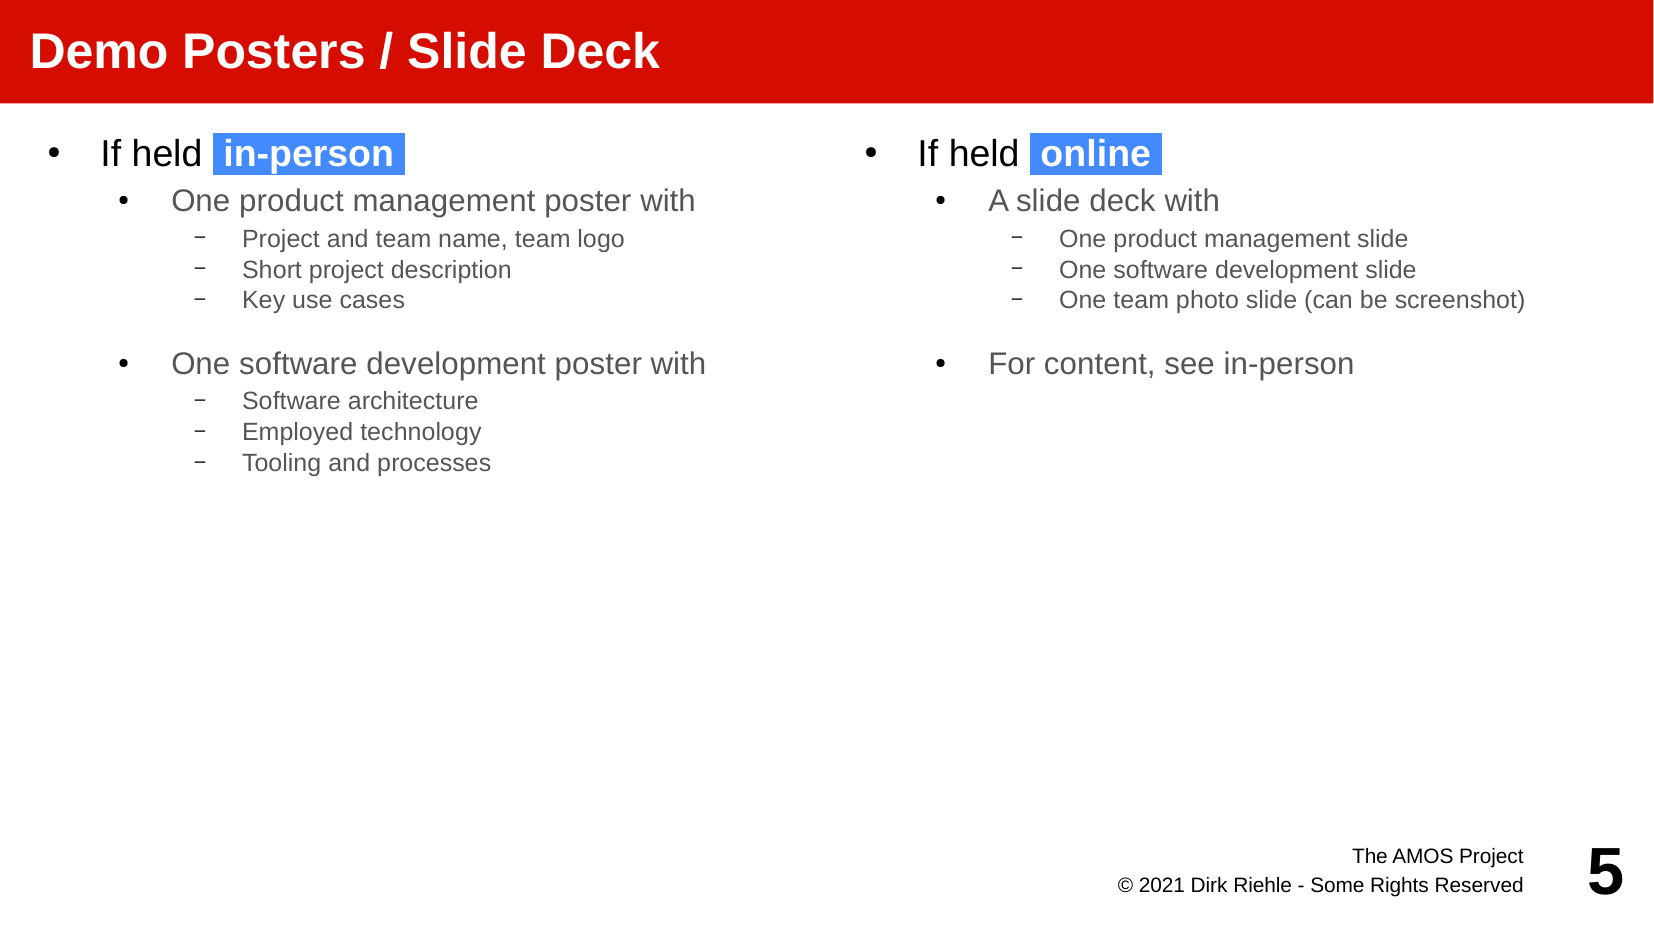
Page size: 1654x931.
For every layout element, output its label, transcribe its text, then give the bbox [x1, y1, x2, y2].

list If held online A slide deck with One product management slide One software development slide One team photo slide (can be screenshot) For content, see in-person [846, 132, 1625, 813]
title Demo Posters / Slide Deck [0, 0, 1654, 104]
list If held in-person One product management poster with Project and team name, team logo Short project description Key use cases One software development poster with Software architecture Employed technology Tooling and processes [29, 132, 808, 813]
